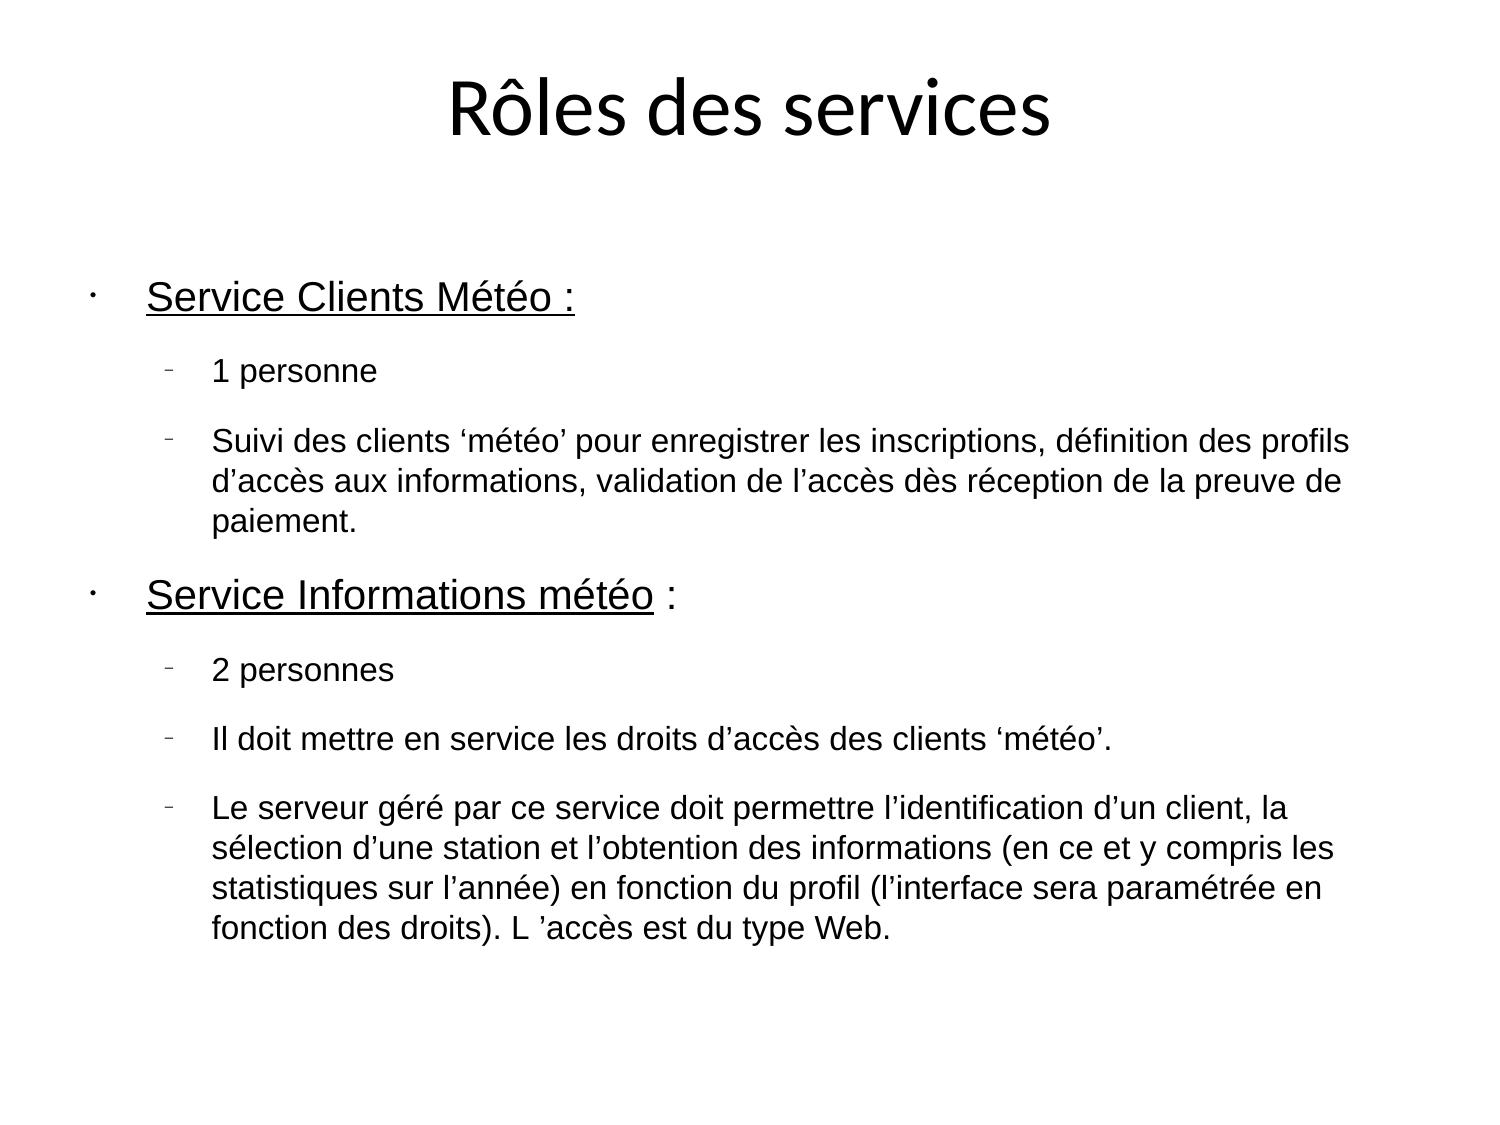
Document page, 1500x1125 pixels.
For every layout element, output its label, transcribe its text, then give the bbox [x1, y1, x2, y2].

list Service Clients Météo : 1 personne Suivi des clients ‘météo’ pour enregistrer les inscriptions, définition des profils d’accès aux informations, validation de l’accès dès réception de la preuve de paiement. Service Informations météo : 2 personnes Il doit mettre en service les droits d’accès des clients ‘météo’. Le serveur géré par ce service doit permettre l’identification d’un client, la sélection d’une station et l’obtention des informations (en ce et y compris les statistiques sur l’année) en fonction du profil (l’interface sera paramétrée en fonction des droits). L ’accès est du type Web. [75, 262, 1425, 1005]
title Rôles des services [75, 45, 1425, 233]
